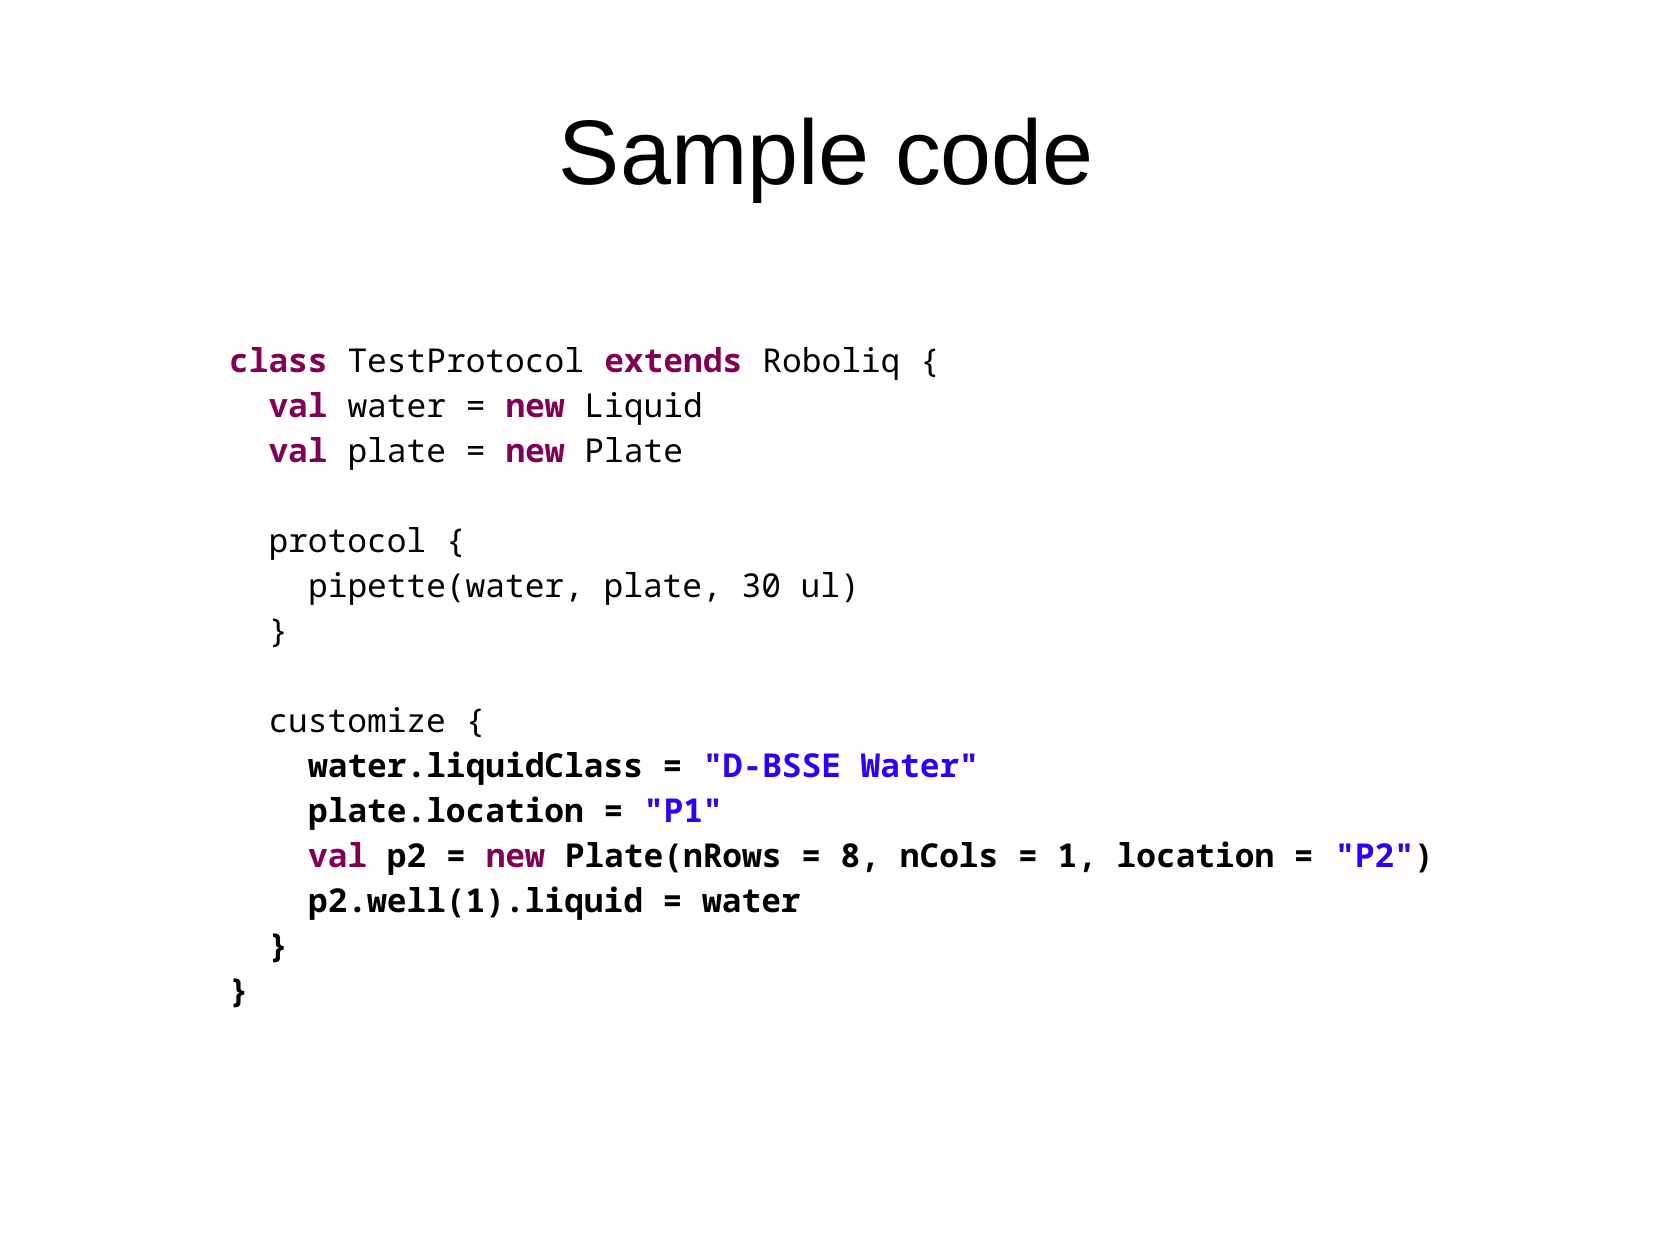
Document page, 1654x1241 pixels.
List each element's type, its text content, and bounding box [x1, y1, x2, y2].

title Sample code [82, 49, 1571, 257]
list class TestProtocol extends Roboliq { val water = new Liquid val plate = new Plate protocol { pipette(water, plate, 30 ul) } customize { water.liquidClass = "D-BSSE Water" plate.location = "P1" val p2 = new Plate(nRows = 8, nCols = 1, location = "P2") p2.well(1).liquid = water } } [229, 337, 1542, 1013]
